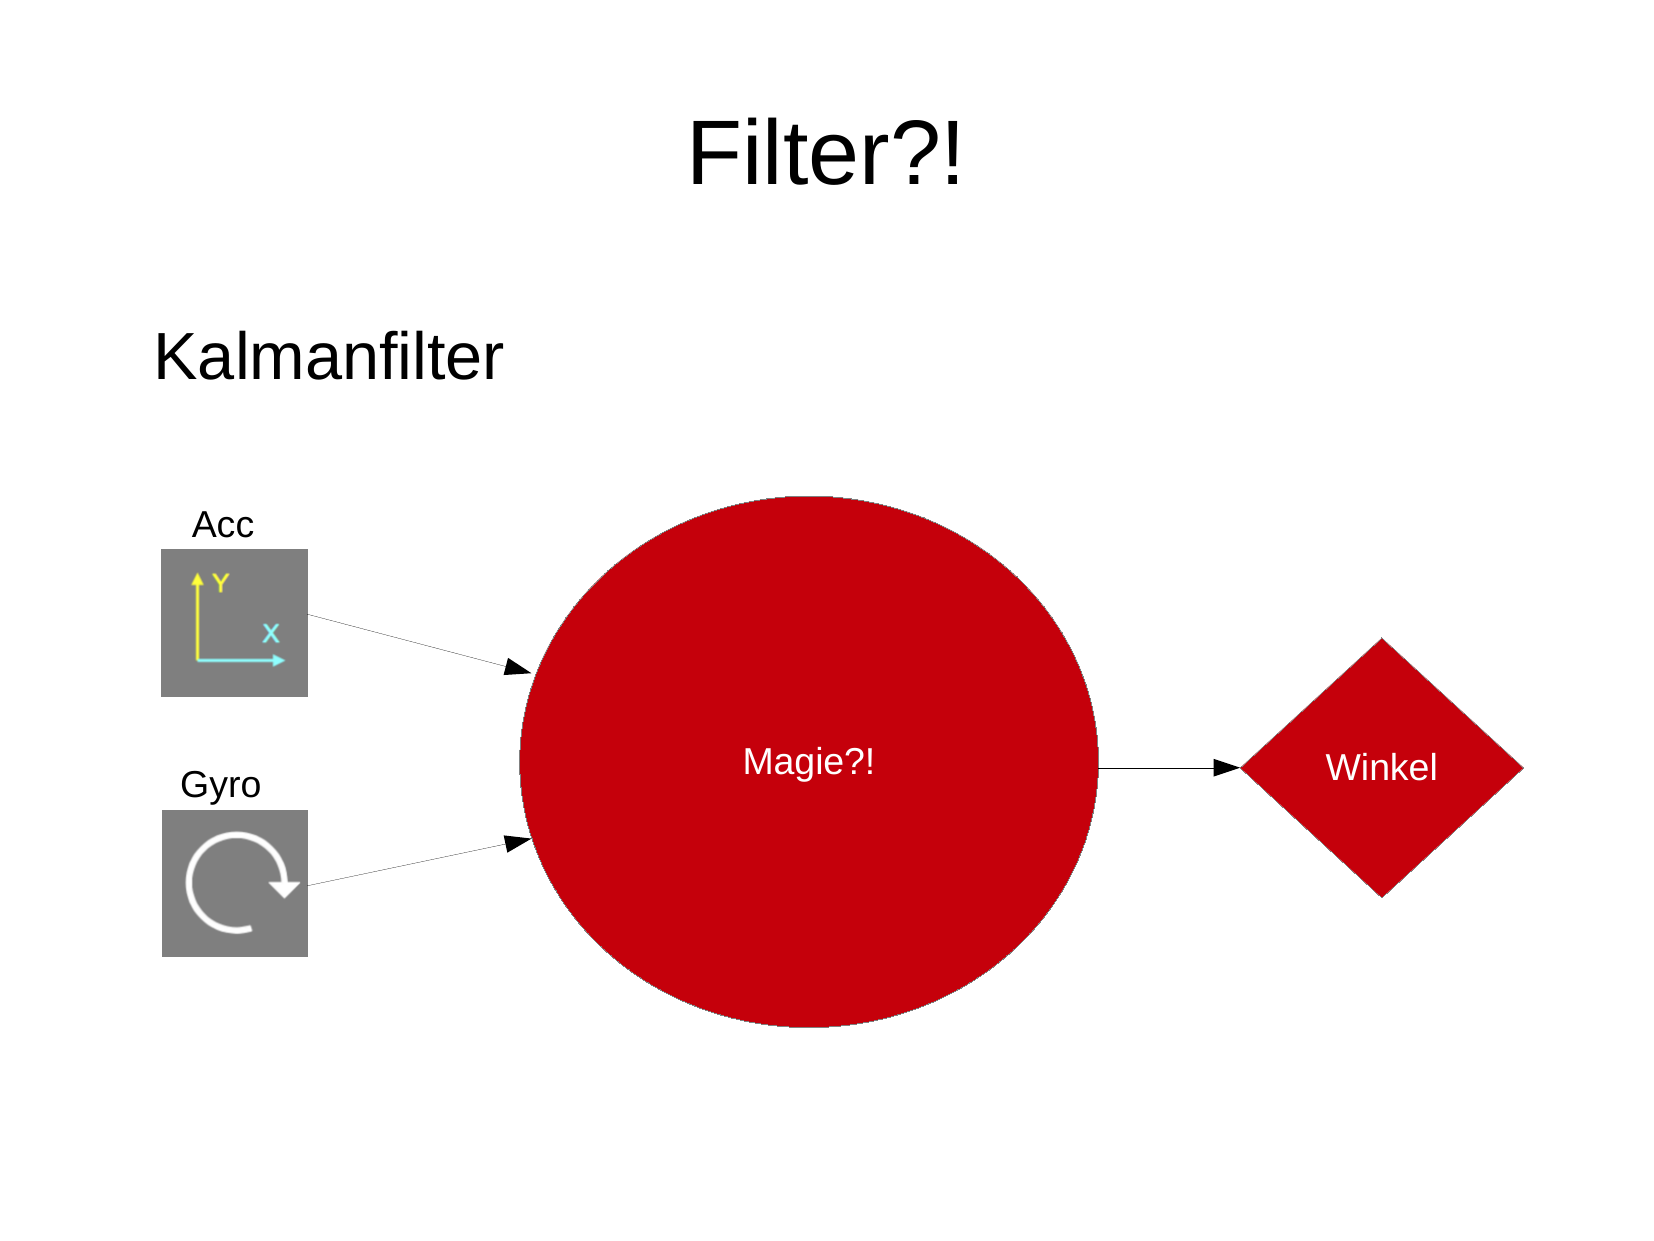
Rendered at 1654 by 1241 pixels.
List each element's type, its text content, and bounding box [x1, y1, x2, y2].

picture [162, 810, 308, 957]
text_box Magie?! [519, 496, 1099, 1028]
title Filter?! [82, 49, 1571, 257]
text_box Winkel [1240, 637, 1524, 898]
picture [161, 549, 308, 697]
list Kalmanfilter [82, 318, 1571, 419]
text_box Acc [177, 496, 296, 553]
text_box Gyro [165, 755, 296, 813]
